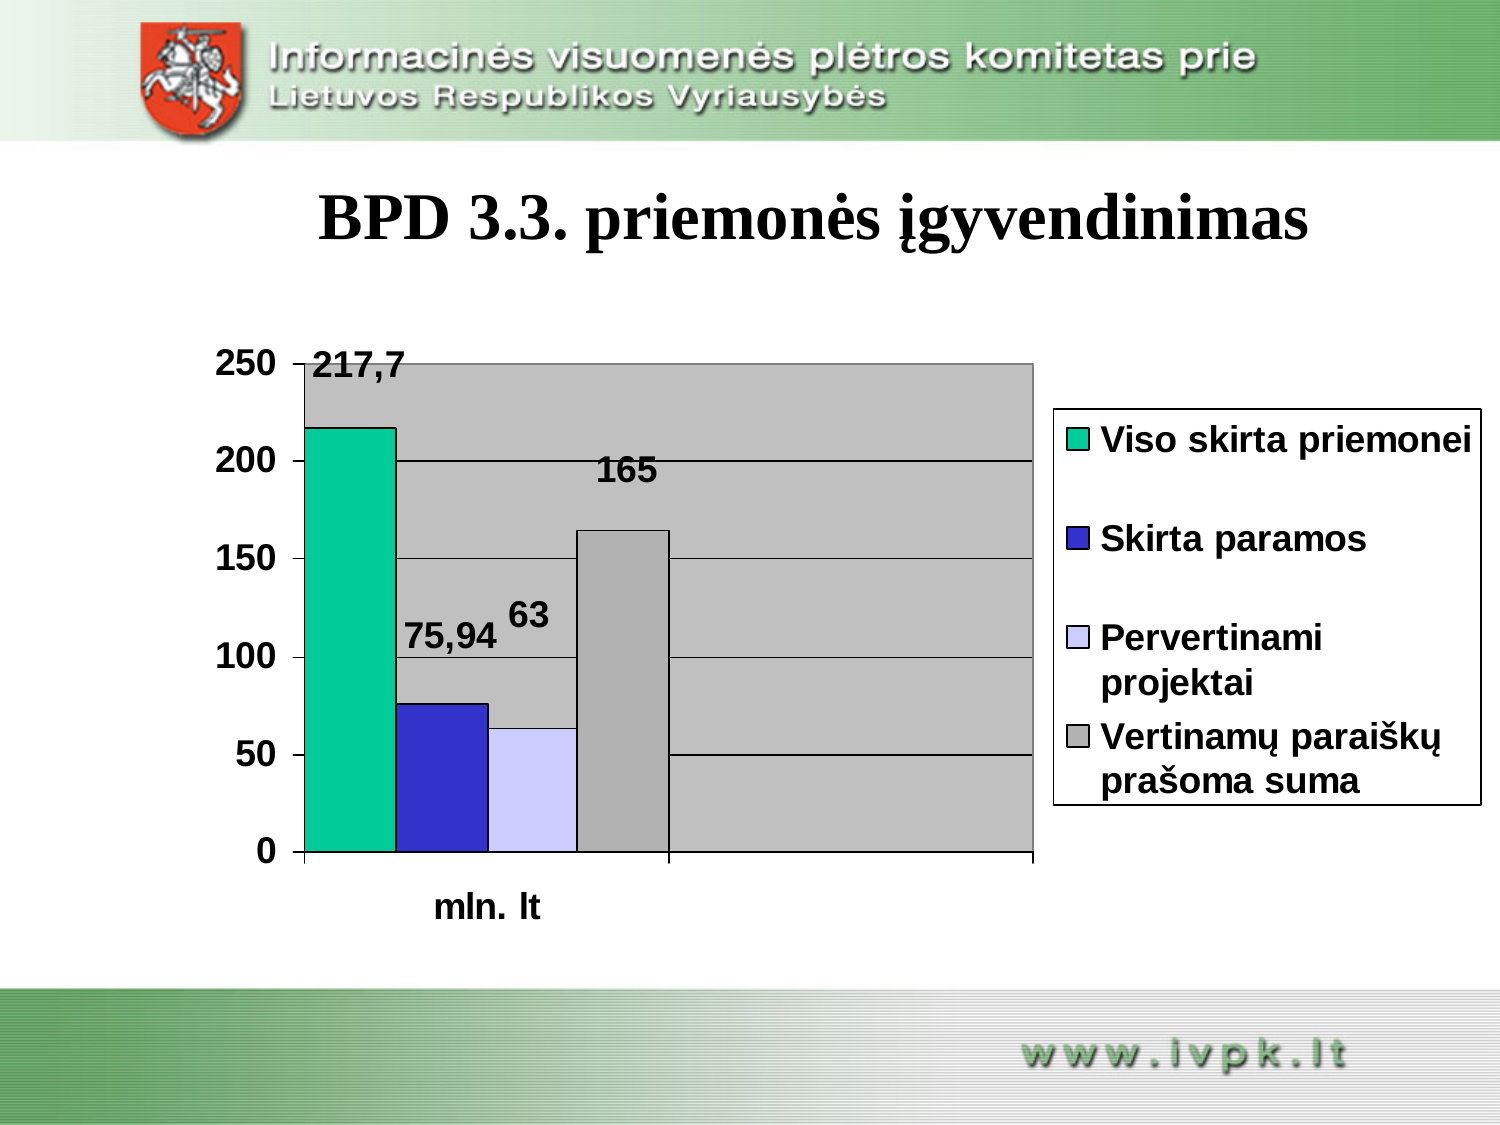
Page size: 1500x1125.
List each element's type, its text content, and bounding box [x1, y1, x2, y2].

picture [0, 0, 1500, 1125]
text_box BPD 3.3. priemonės įgyvendinimas [206, 172, 1424, 263]
chart [181, 302, 1500, 970]
